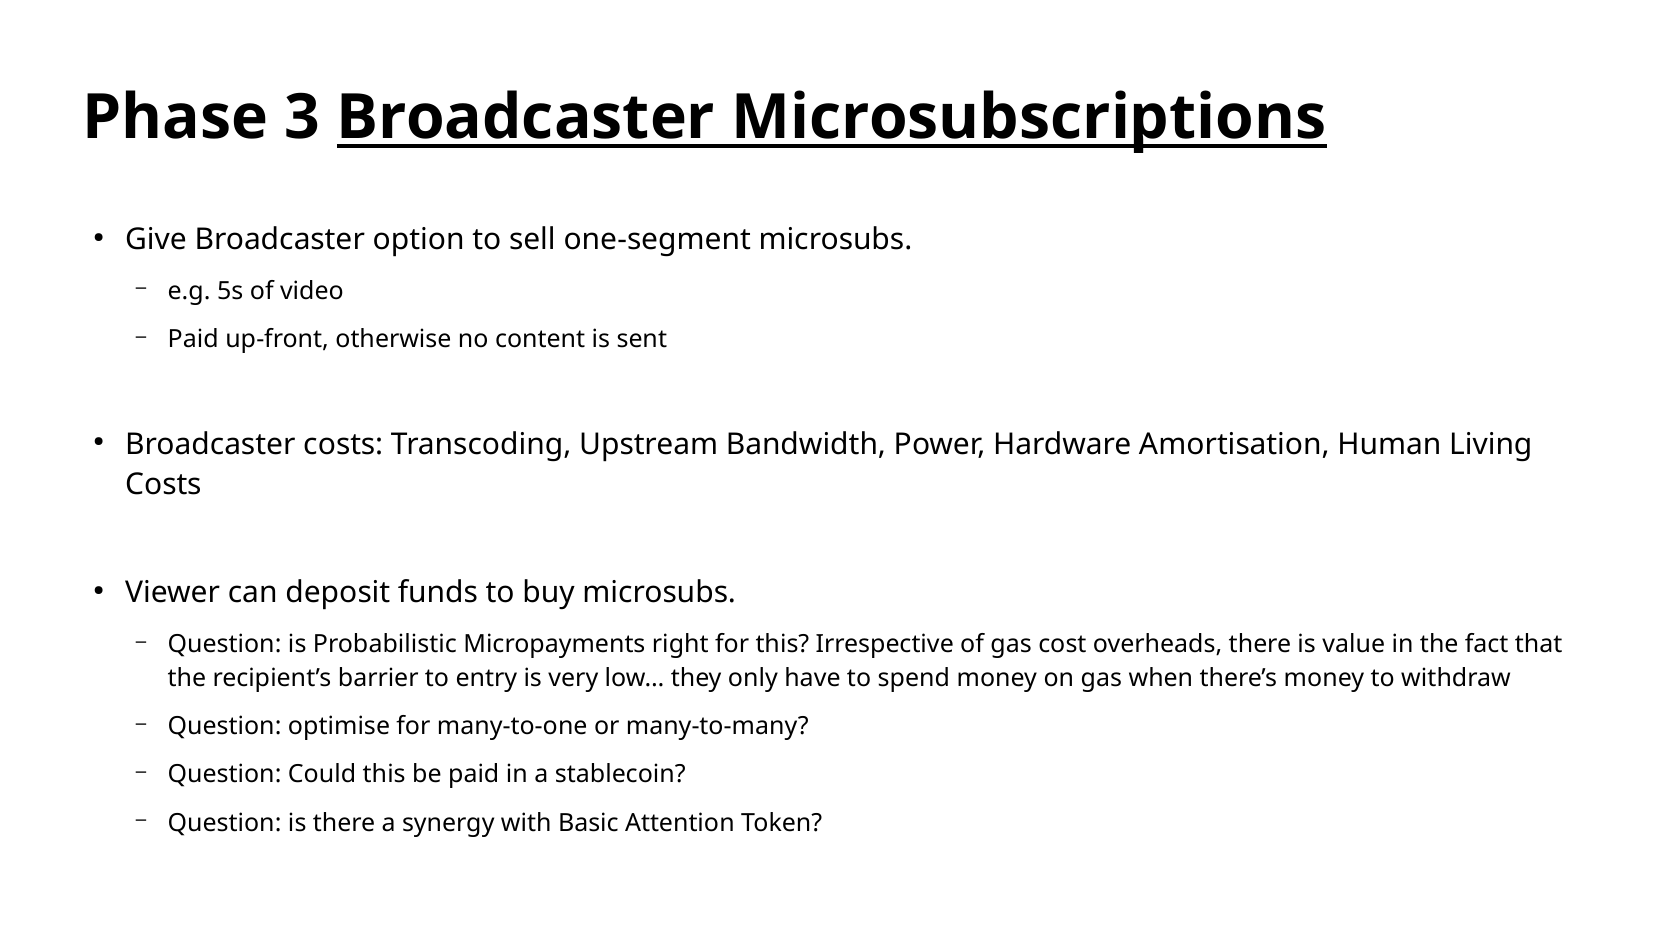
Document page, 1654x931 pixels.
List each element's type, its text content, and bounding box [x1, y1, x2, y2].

list Give Broadcaster option to sell one-segment microsubs. e.g. 5s of video Paid up-front, otherwise no content is sent Broadcaster costs: Transcoding, Upstream Bandwidth, Power, Hardware Amortisation, Human Living Costs Viewer can deposit funds to buy microsubs. Question: is Probabilistic Micropayments right for this? Irrespective of gas cost overheads, there is value in the fact that the recipient’s barrier to entry is very low… they only have to spend money on gas when there’s money to withdraw Question: optimise for many-to-one or many-to-many? Question: Could this be paid in a stablecoin? Question: is there a synergy with Basic Attention Token? [82, 217, 1571, 839]
title Phase 3 Broadcaster Microsubscriptions [82, 37, 1571, 193]
